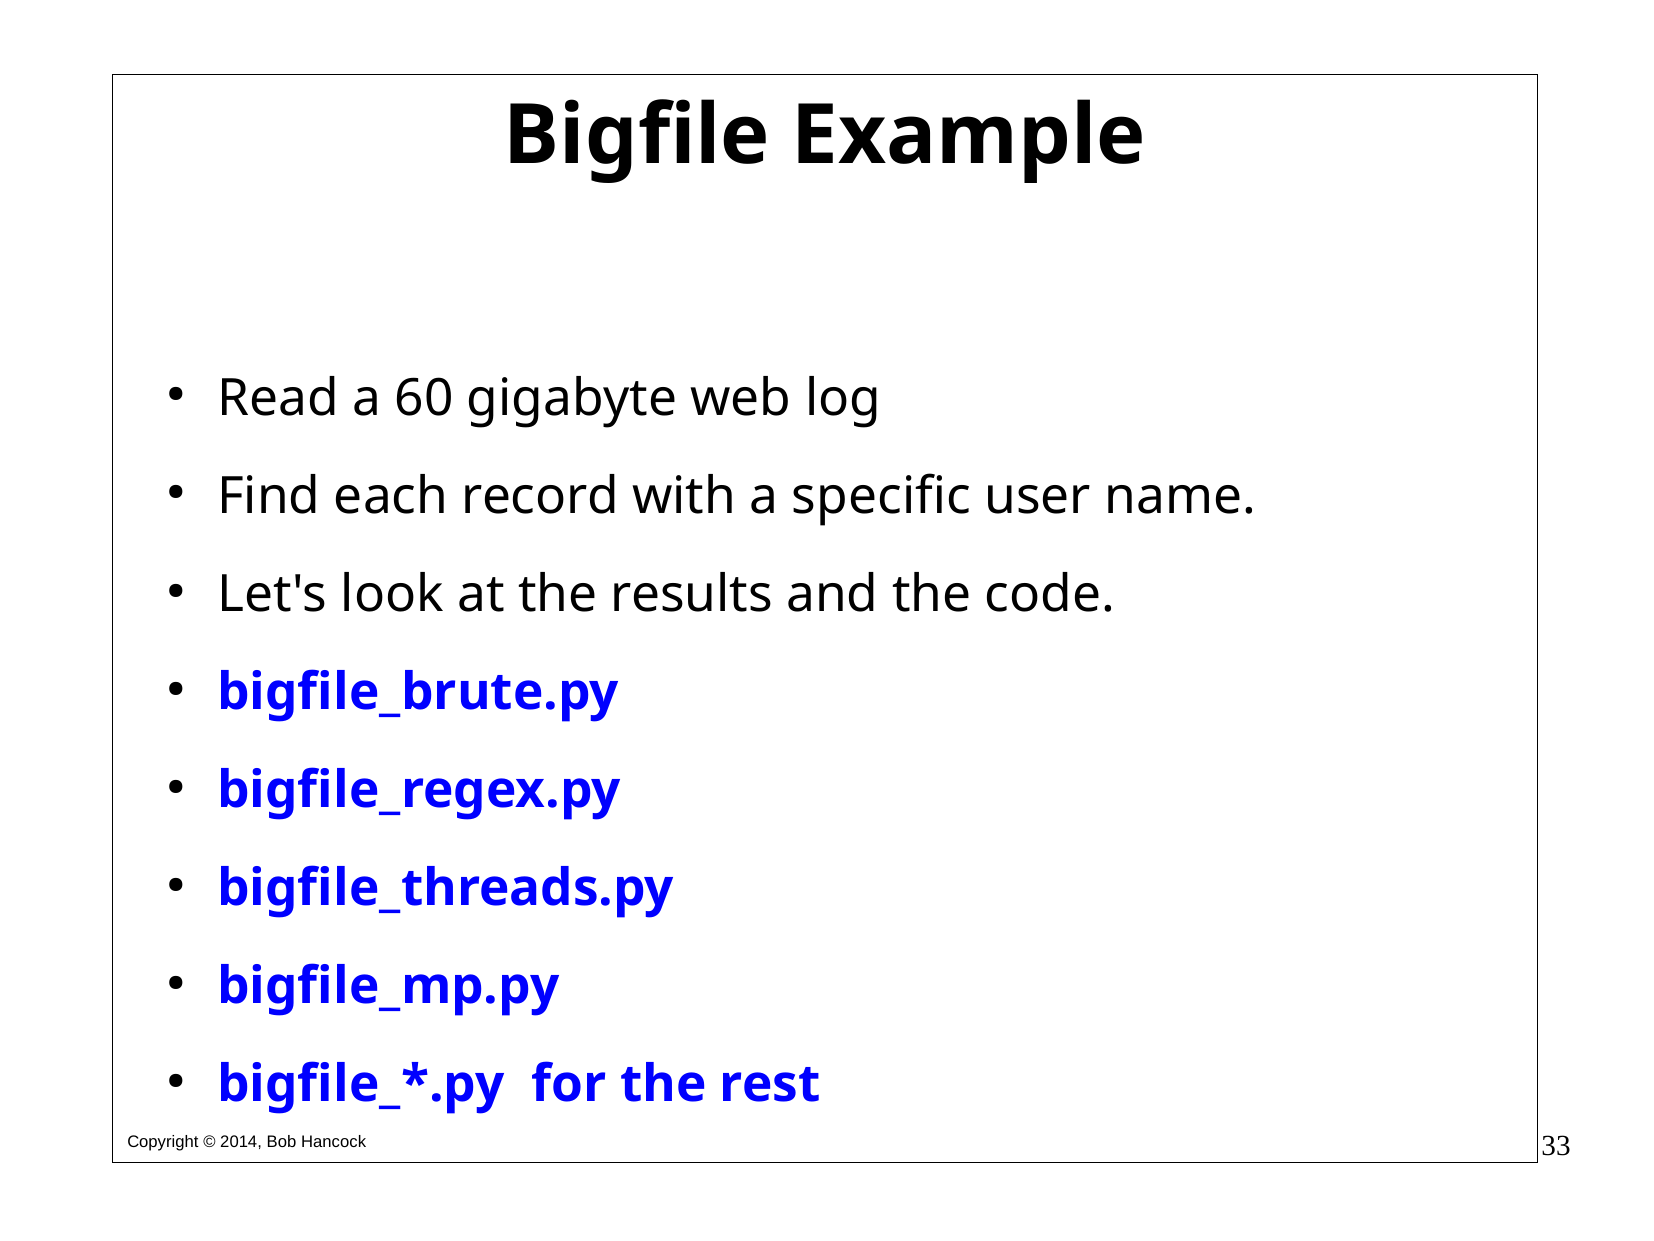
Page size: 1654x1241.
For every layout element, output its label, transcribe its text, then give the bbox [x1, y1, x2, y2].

title Bigfile Example [112, 75, 1538, 188]
text_box Copyright © 2014, Bob Hancock [112, 1125, 382, 1159]
list Read a 60 gigabyte web log Find each record with a specific user name. Let's look at the results and the code. bigfile_brute.py bigfile_regex.py bigfile_threads.py bigfile_mp.py bigfile_*.py for the rest [150, 262, 1501, 1126]
